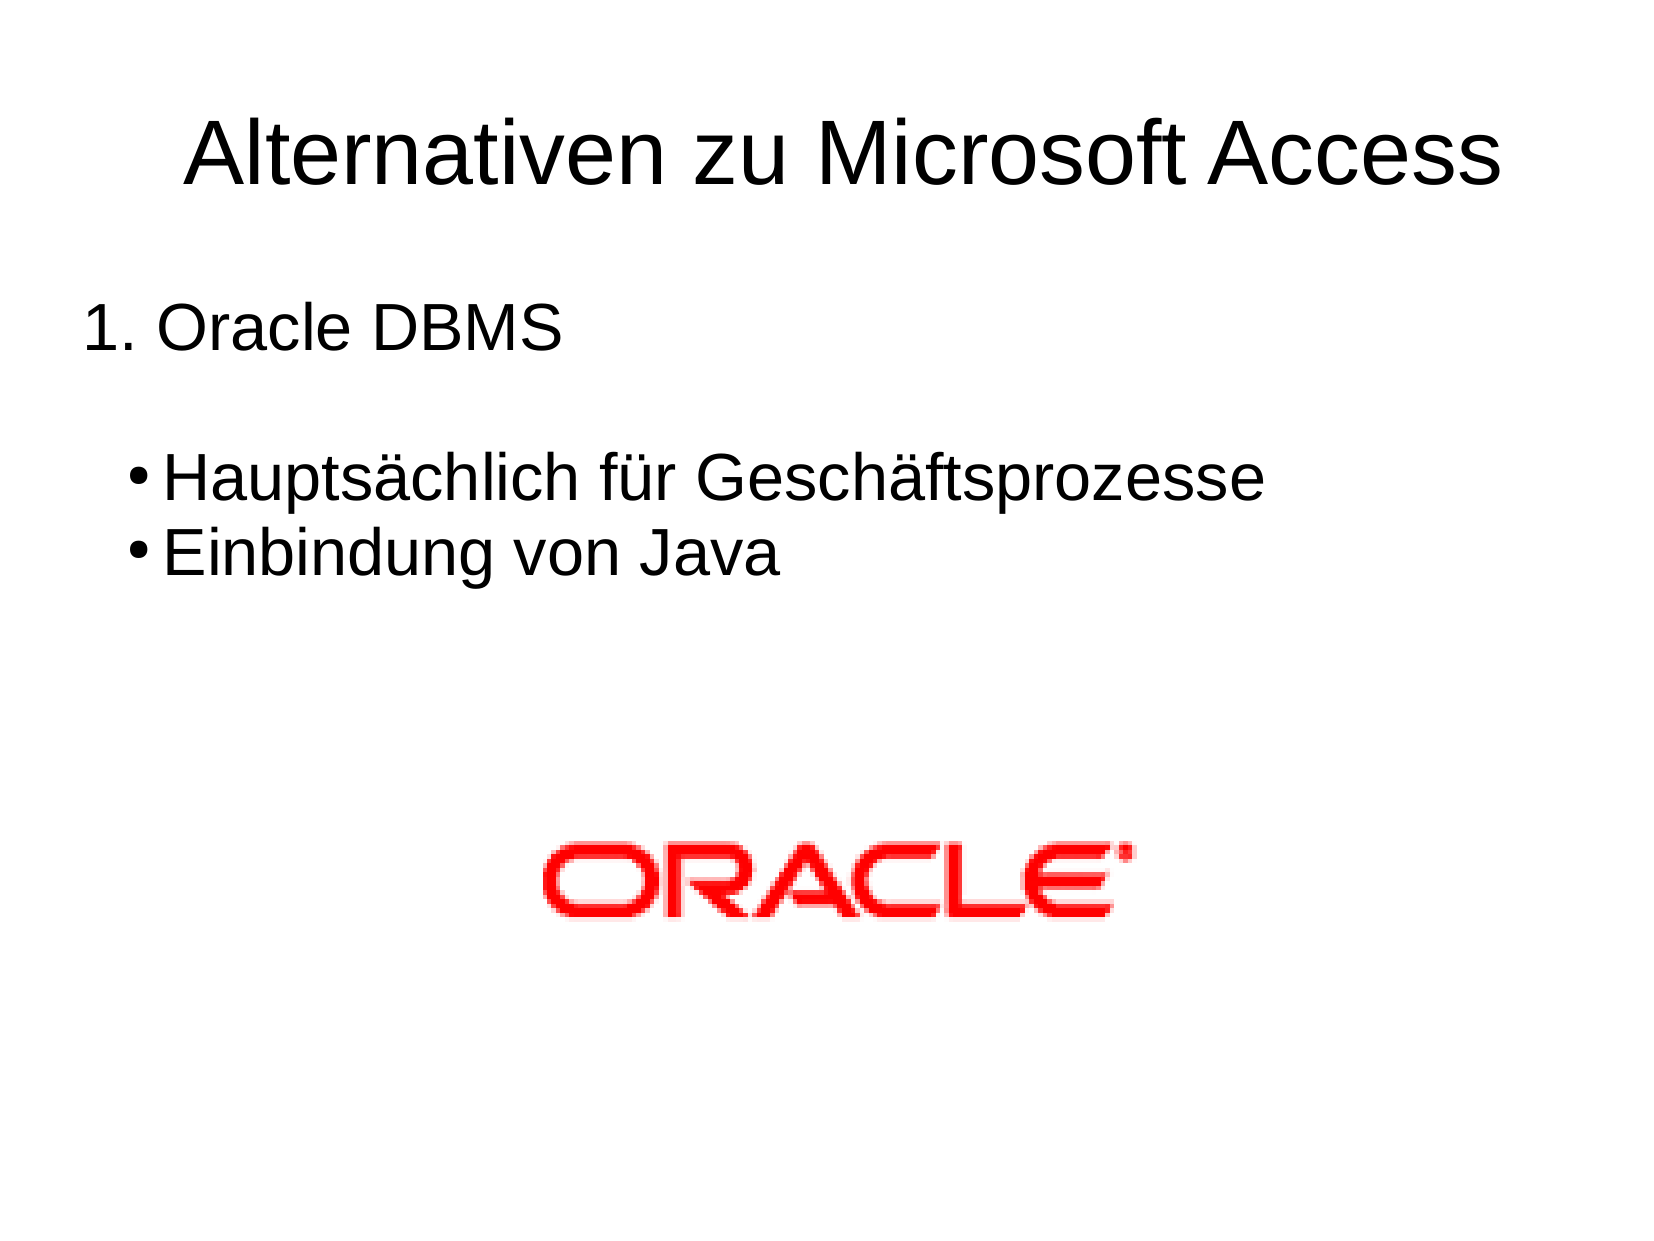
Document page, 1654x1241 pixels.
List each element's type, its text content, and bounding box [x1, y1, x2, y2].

picture [543, 841, 1137, 922]
title Alternativen zu Microsoft Access [82, 49, 1571, 257]
subtitle 1. Oracle DBMS Hauptsächlich für Geschäftsprozesse Einbindung von Java [82, 290, 1571, 1010]
